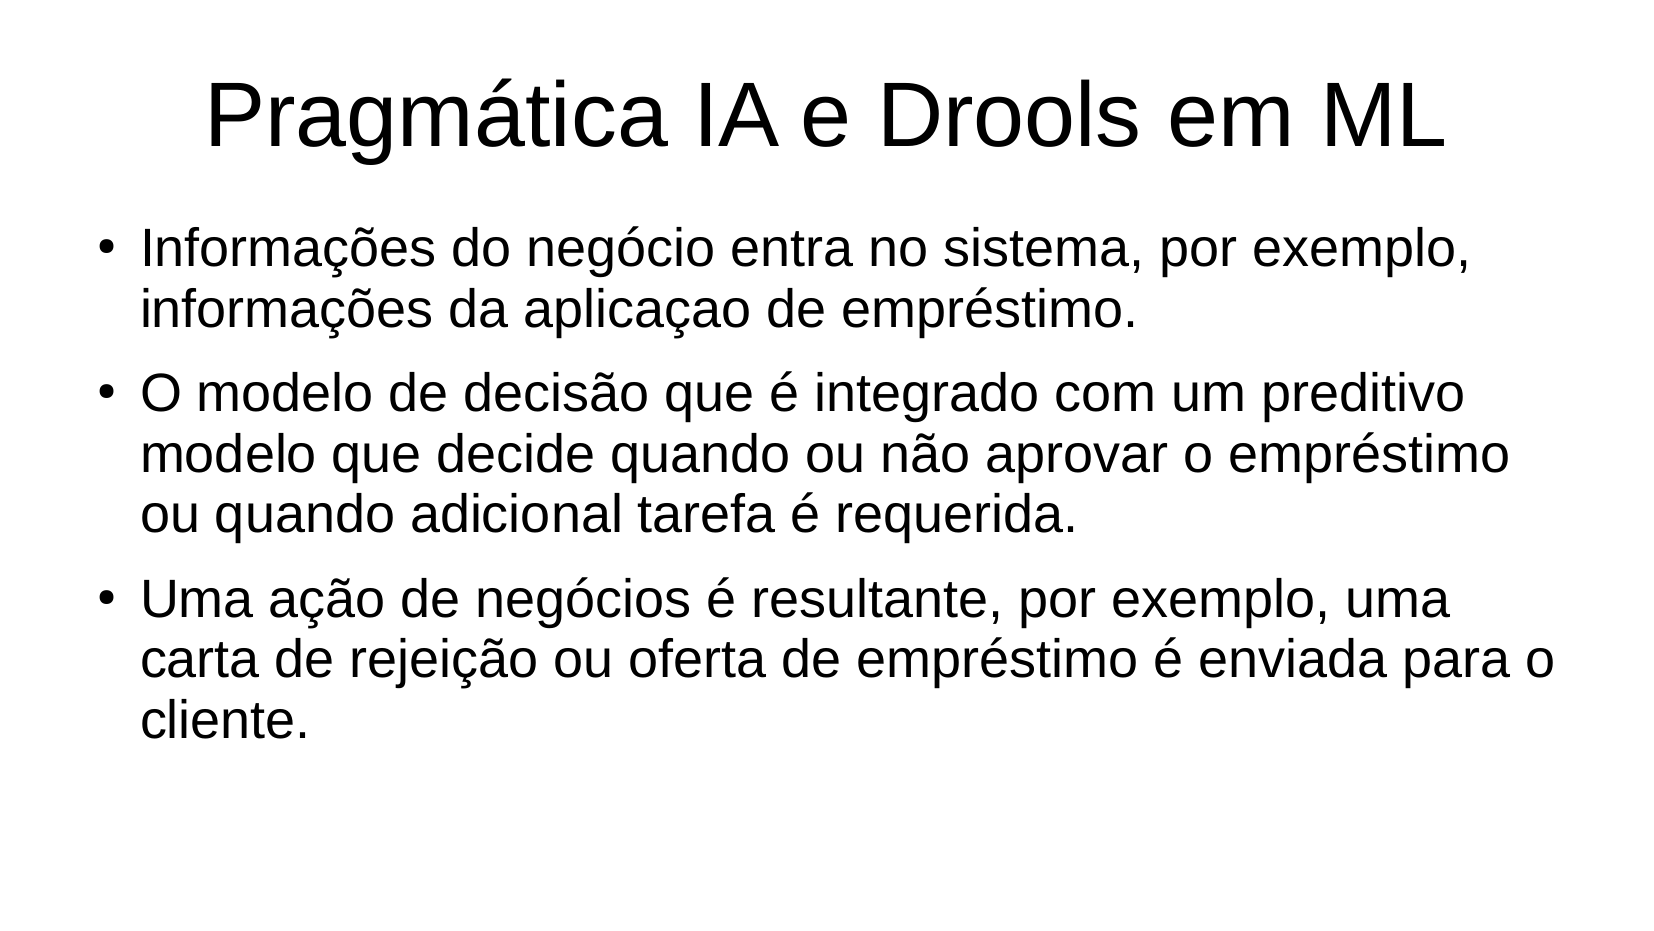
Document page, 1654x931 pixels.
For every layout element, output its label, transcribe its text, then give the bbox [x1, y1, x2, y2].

list Informações do negócio entra no sistema, por exemplo, informações da aplicaçao de empréstimo. O modelo de decisão que é integrado com um preditivo modelo que decide quando ou não aprovar o empréstimo ou quando adicional tarefa é requerida. Uma ação de negócios é resultante, por exemplo, uma carta de rejeição ou oferta de empréstimo é enviada para o cliente. [82, 217, 1571, 758]
title Pragmática IA e Drools em ML [82, 37, 1571, 193]
